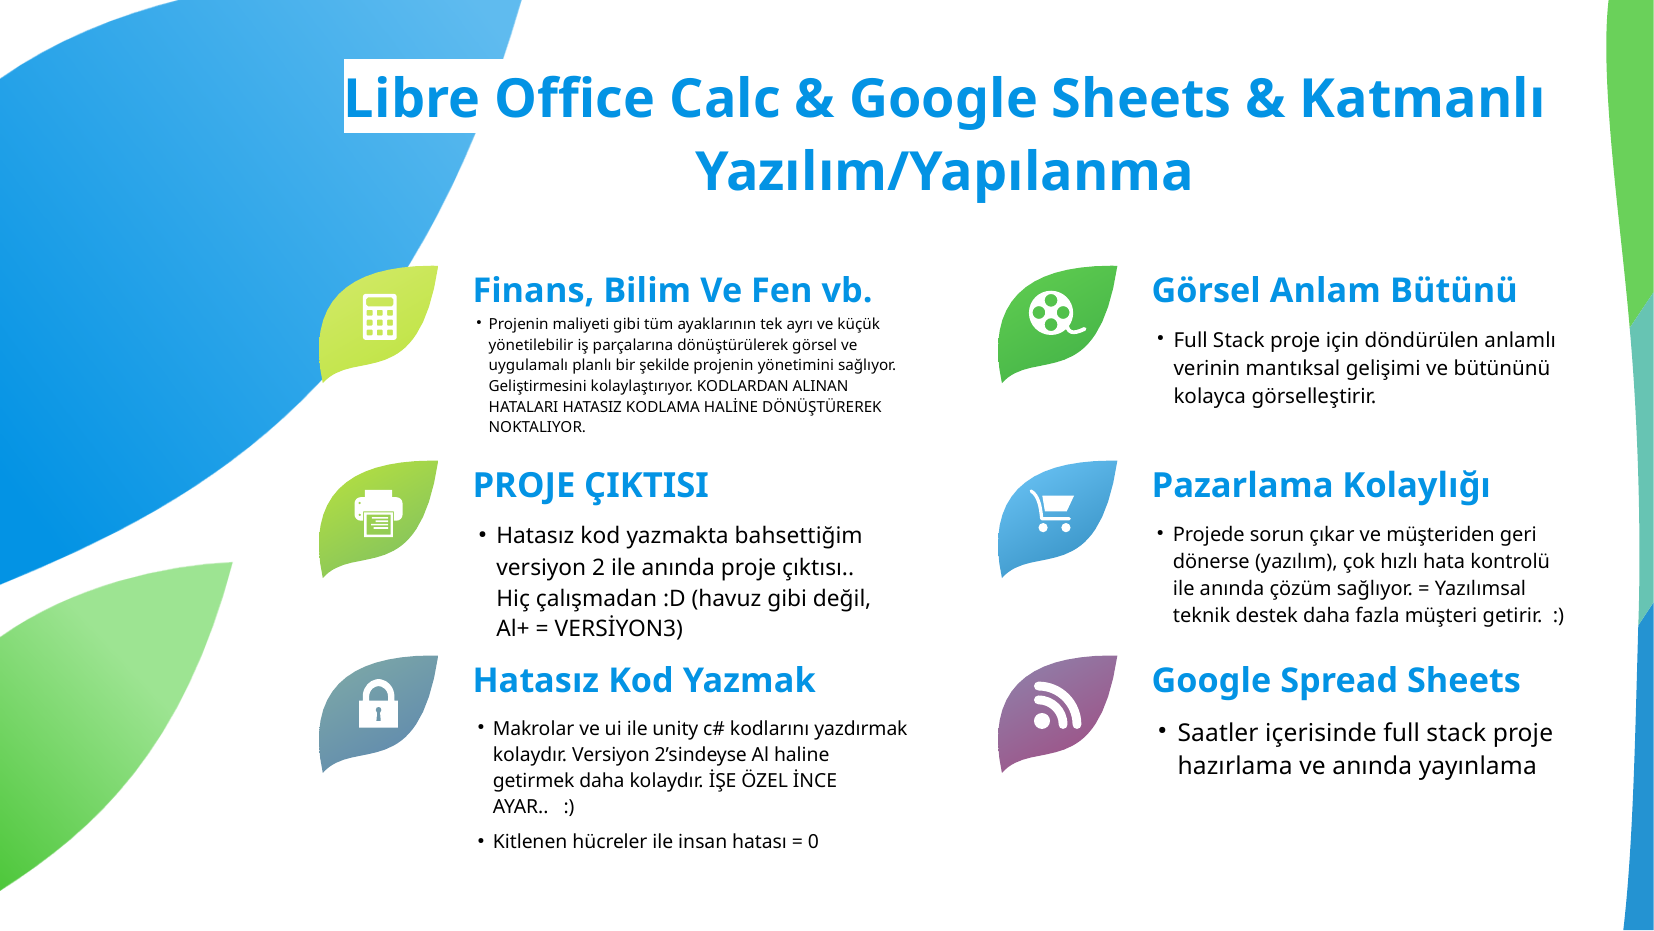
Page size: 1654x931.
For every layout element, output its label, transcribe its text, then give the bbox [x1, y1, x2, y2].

list Projede sorun çıkar ve müşteriden geri dönerse (yazılım), çok hızlı hata kontrolü ile anında çözüm sağlıyor. = Yazılımsal teknik destek daha fazla müşteri getirir. :) [1151, 519, 1565, 650]
text_box [318, 265, 439, 384]
subtitle Pazarlama Kolaylığı [1151, 460, 1565, 508]
text_box [998, 655, 1118, 773]
list Hatasız kod yazmakta bahsettiğim versiyon 2 ile anında proje çıktısı.. Hiç çalışmadan :D (havuz gibi değil, Al+ = VERSİYON3) [472, 519, 886, 650]
text_box [998, 265, 1118, 384]
picture [0, 0, 522, 891]
list Projenin maliyeti gibi tüm ayaklarının tek ayrı ve küçük yönetilebilir iş parçalarına dönüştürülerek görsel ve uygulamalı planlı bir şekilde projenin yönetimini sağlıyor. Geliştirmesini kolaylaştırıyor. KODLARDAN ALINAN HATALARI HATASIZ KODLAMA HALİNE DÖNÜŞTÜREREK NOKTALIYOR. [472, 312, 916, 443]
list Full Stack proje için döndürülen anlamlı verinin mantıksal gelişimi ve bütününü kolayca görselleştirir. [1151, 324, 1565, 414]
subtitle Finans, Bilim Ve Fen vb. [472, 265, 886, 312]
list Makrolar ve ui ile unity c# kodlarını yazdırmak kolaydır. Versiyon 2’sindeyse Al haline getirmek daha kolaydır. İŞE ÖZEL İNCE AYAR.. :) Kitlenen hücreler ile insan hatası = 0 [472, 714, 916, 857]
text_box [318, 460, 439, 579]
subtitle Görsel Anlam Bütünü [1151, 265, 1565, 313]
list Saatler içerisinde full stack proje hazırlama ve anında yayınlama [1151, 714, 1565, 804]
text_box [318, 655, 439, 773]
text_box [998, 460, 1118, 579]
subtitle PROJE ÇIKTISI [472, 460, 886, 508]
subtitle Hatasız Kod Yazmak [472, 655, 886, 703]
subtitle Google Spread Sheets [1151, 655, 1565, 703]
title Libre Office Calc & Google Sheets & Katmanlı Yazılım/Yapılanma [318, 59, 1571, 207]
